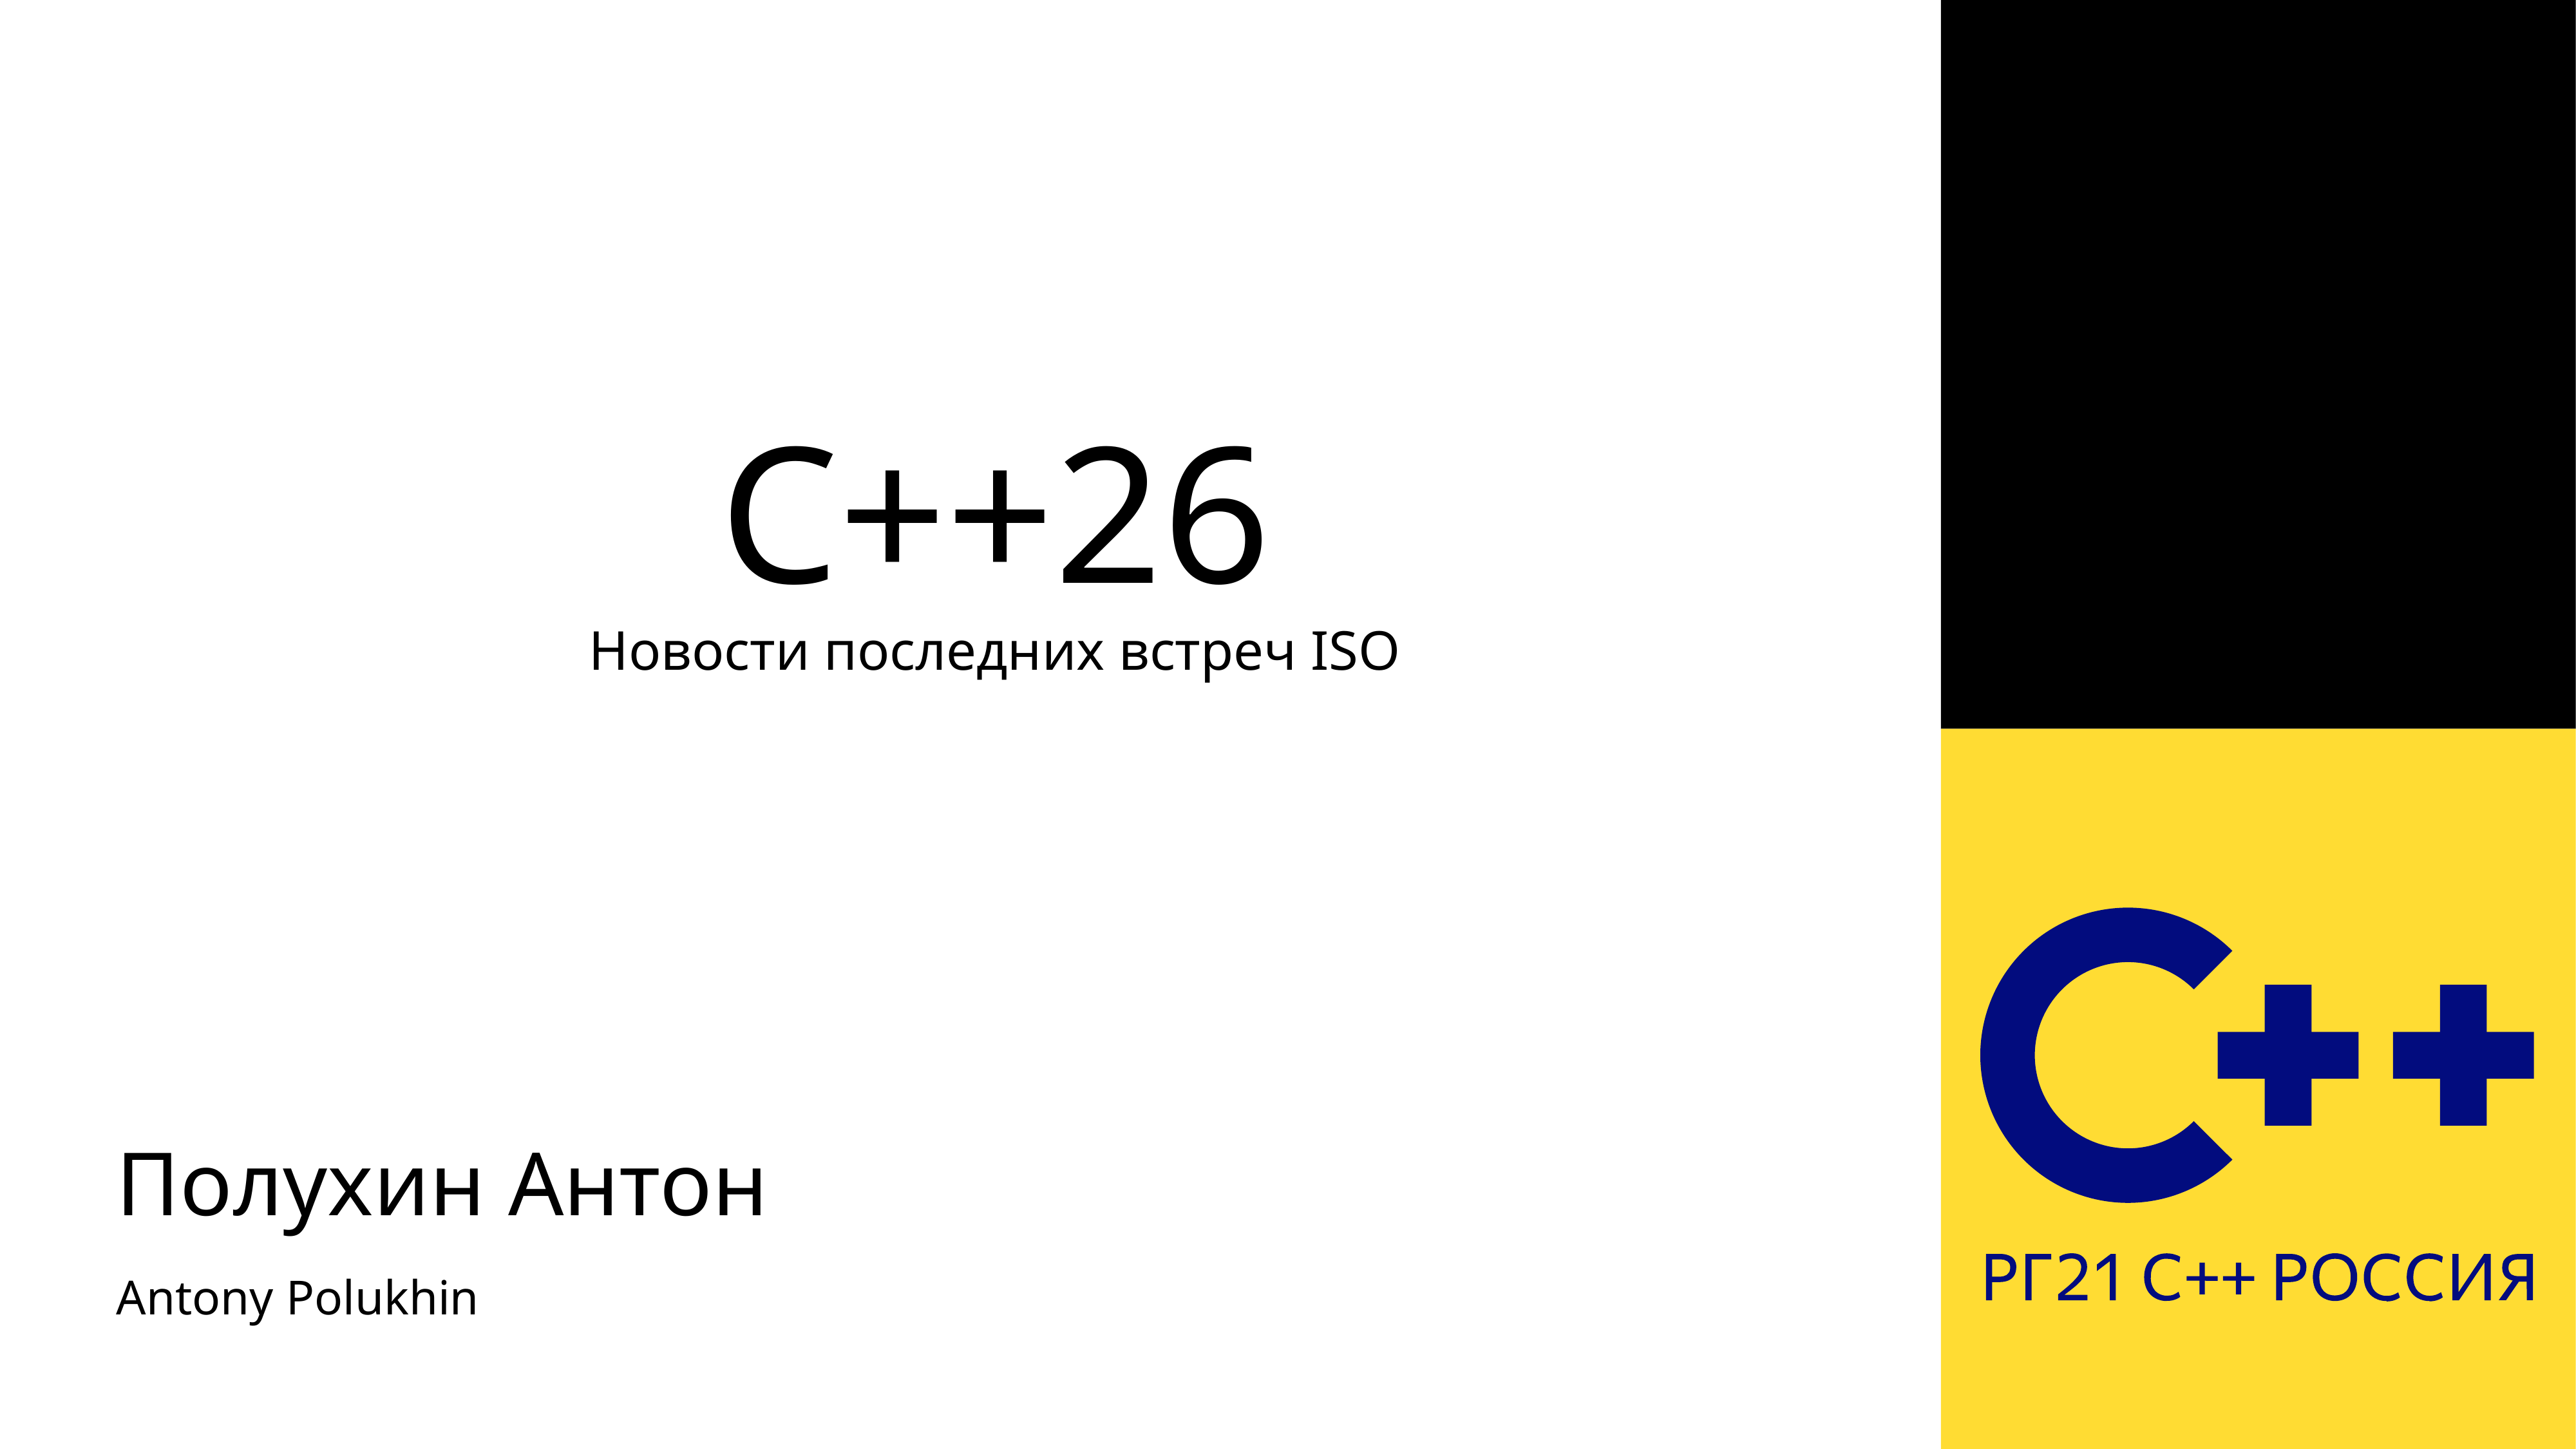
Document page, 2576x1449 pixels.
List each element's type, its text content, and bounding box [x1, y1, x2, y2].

list Полухин Антон [107, 1073, 1814, 1238]
picture [1980, 907, 2536, 1302]
title C++26 Новости последних встреч ISO [107, 415, 1884, 667]
list Antony Polukhin [107, 1263, 1814, 1343]
